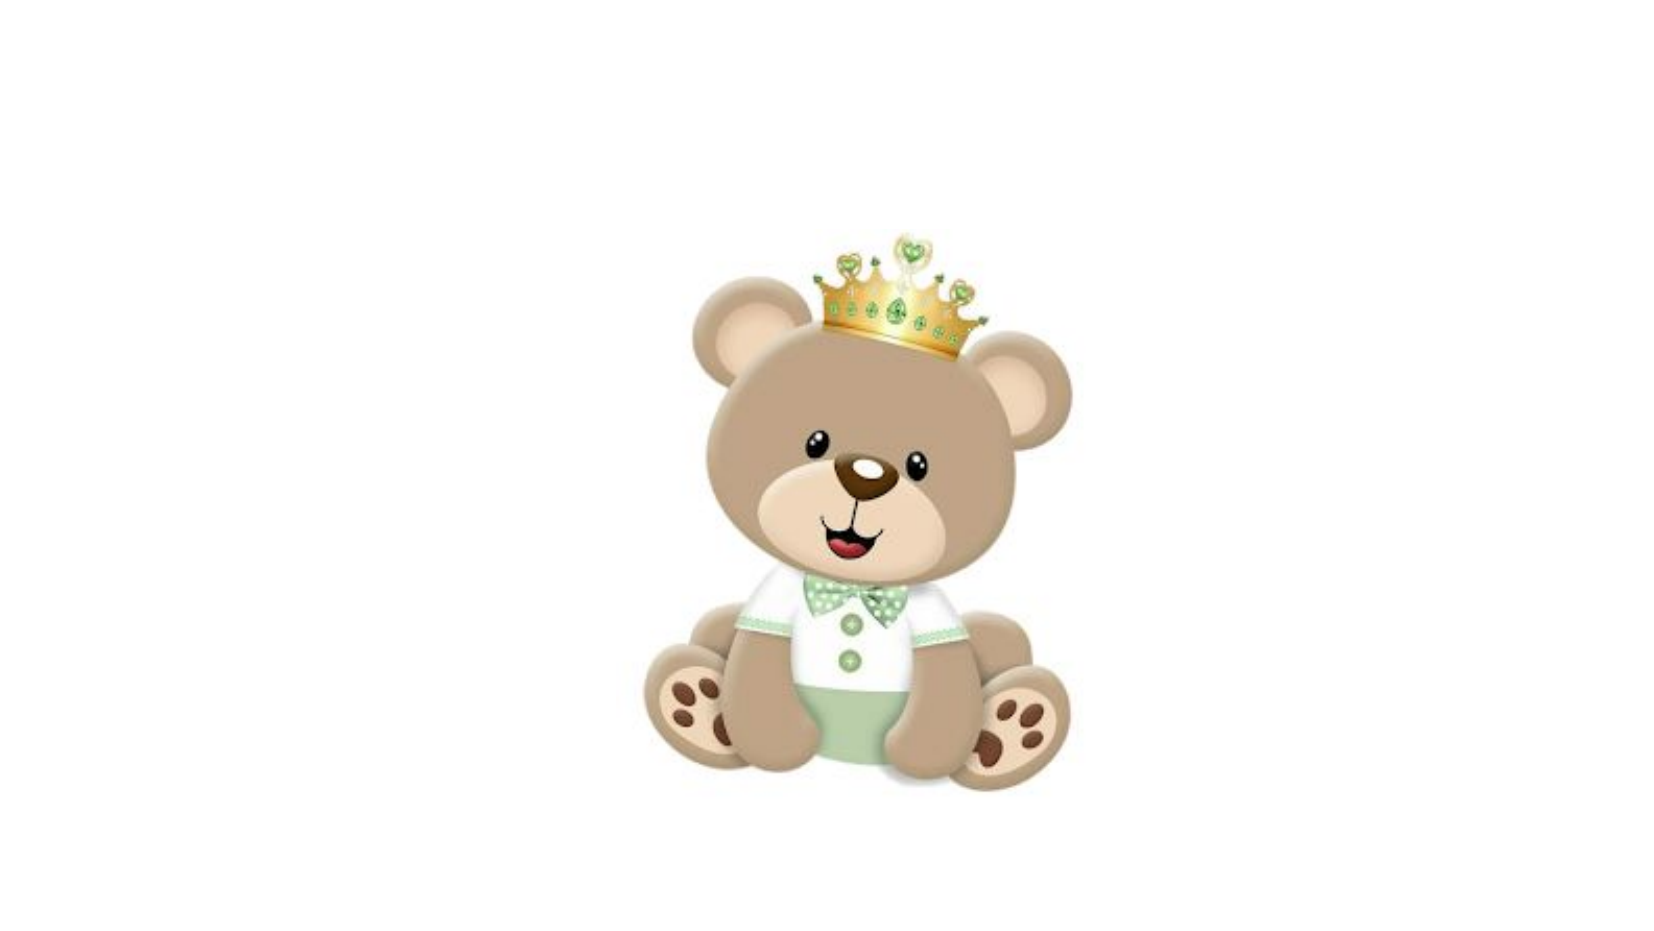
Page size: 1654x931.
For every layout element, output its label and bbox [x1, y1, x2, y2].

picture [616, 229, 1094, 813]
